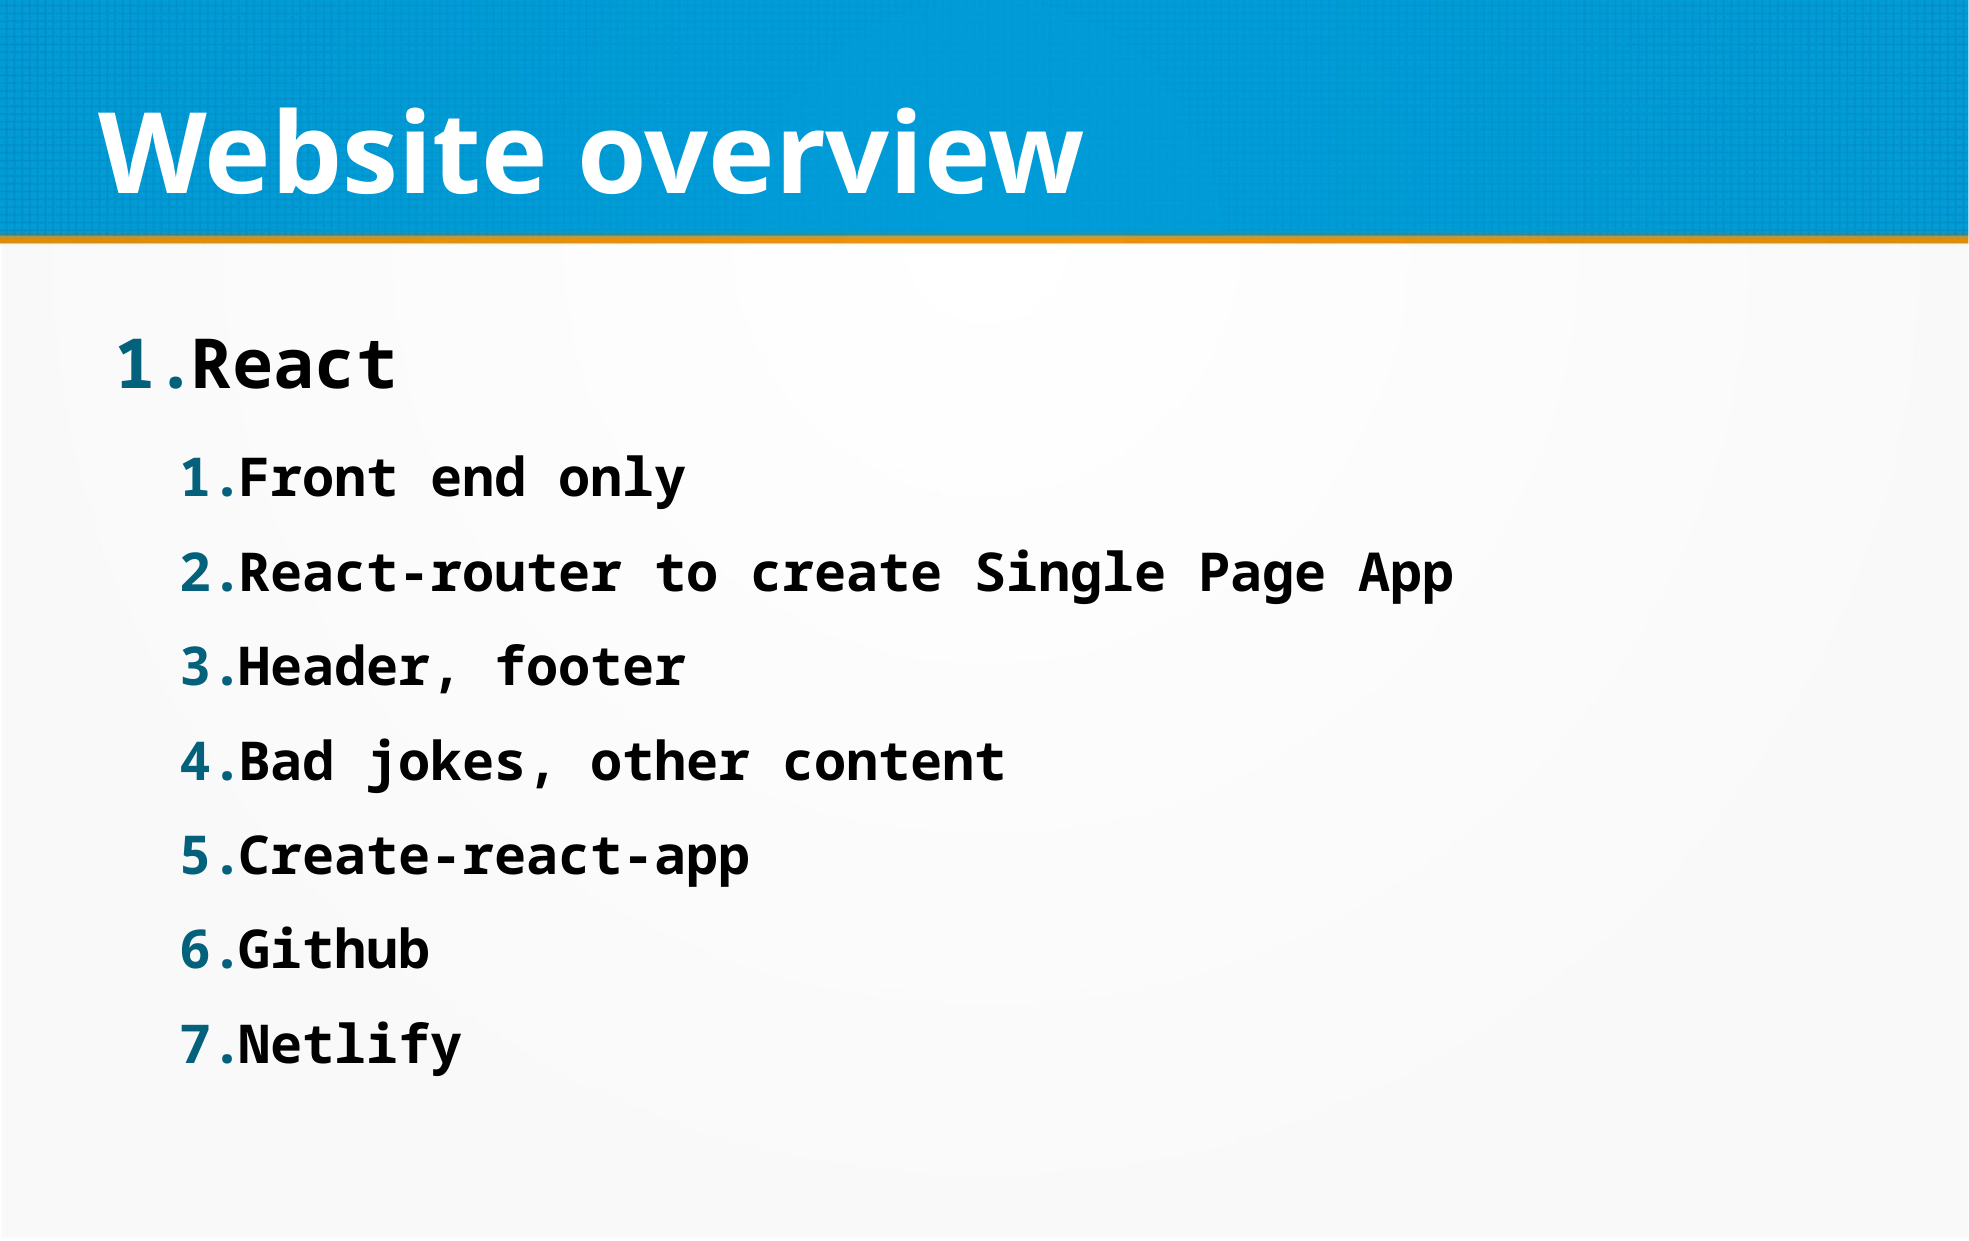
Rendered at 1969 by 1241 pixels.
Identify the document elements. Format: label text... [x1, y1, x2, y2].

list React Front end only React-router to create Single Page App Header, footer Bad jokes, other content Create-react-app Github Netlify [98, 315, 1861, 1081]
picture [0, 233, 1969, 1241]
title Website overview [98, 19, 1870, 227]
